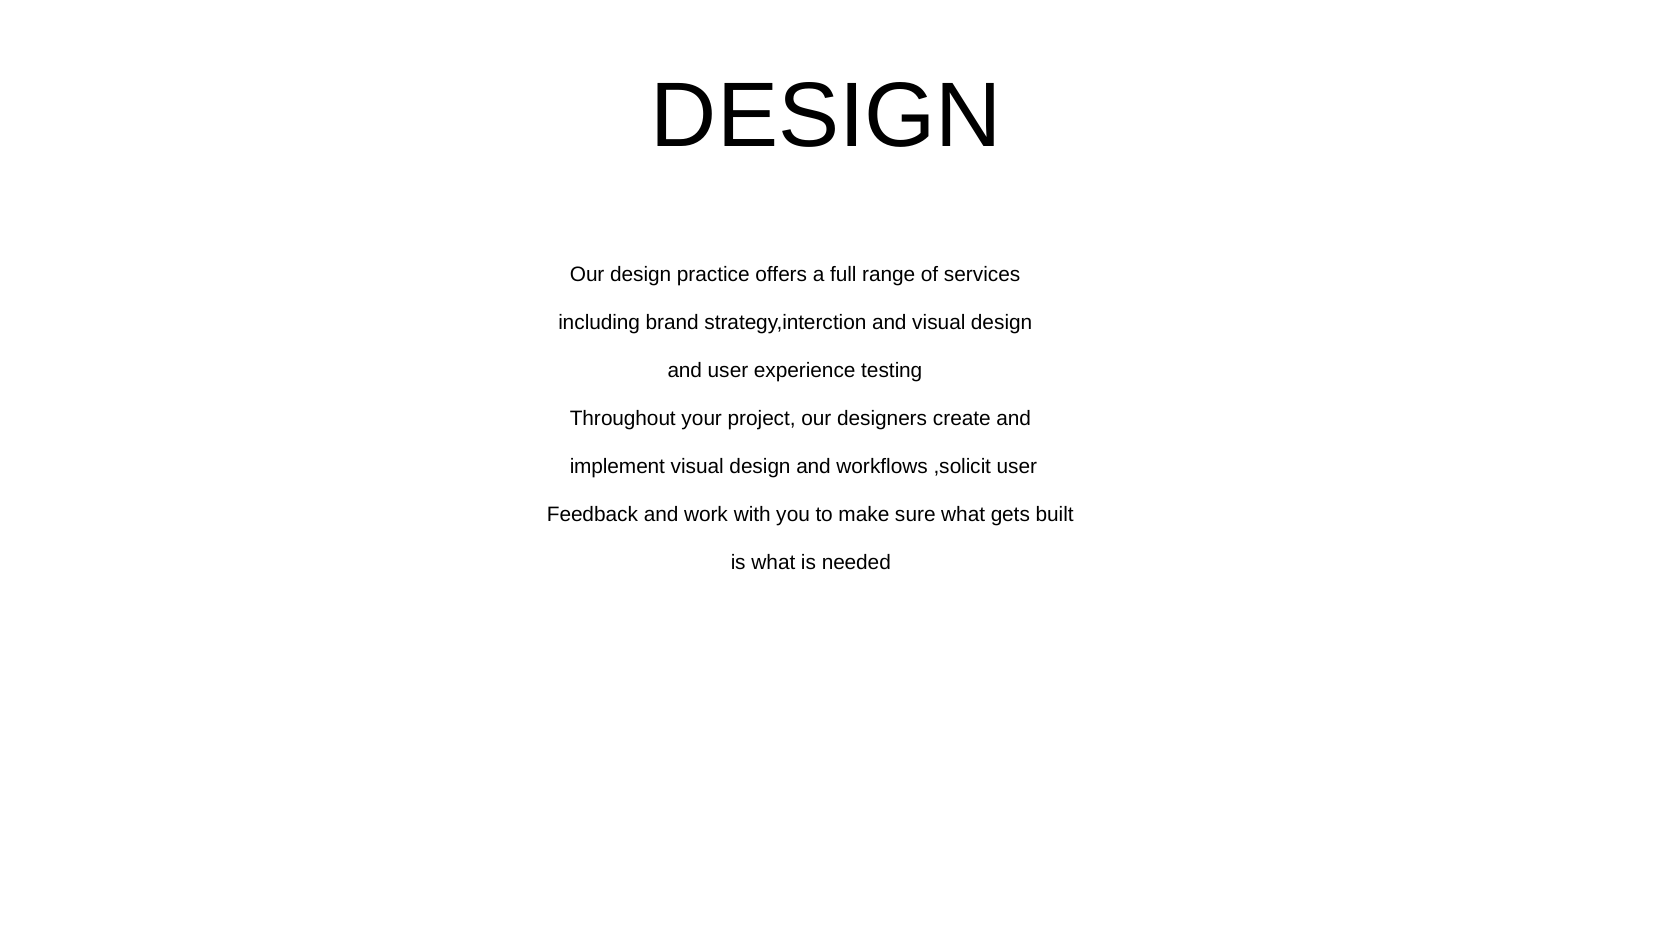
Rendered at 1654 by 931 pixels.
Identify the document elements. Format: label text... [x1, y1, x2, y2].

text_box Our design practice offers a full range of services including brand strategy,interction and visual design and user experience testing Throughout your project, our designers create and implement visual design and workflows ,solicit user Feedback and work with you to make sure what gets built is what is needed [210, 255, 1426, 841]
title DESIGN [82, 37, 1571, 193]
